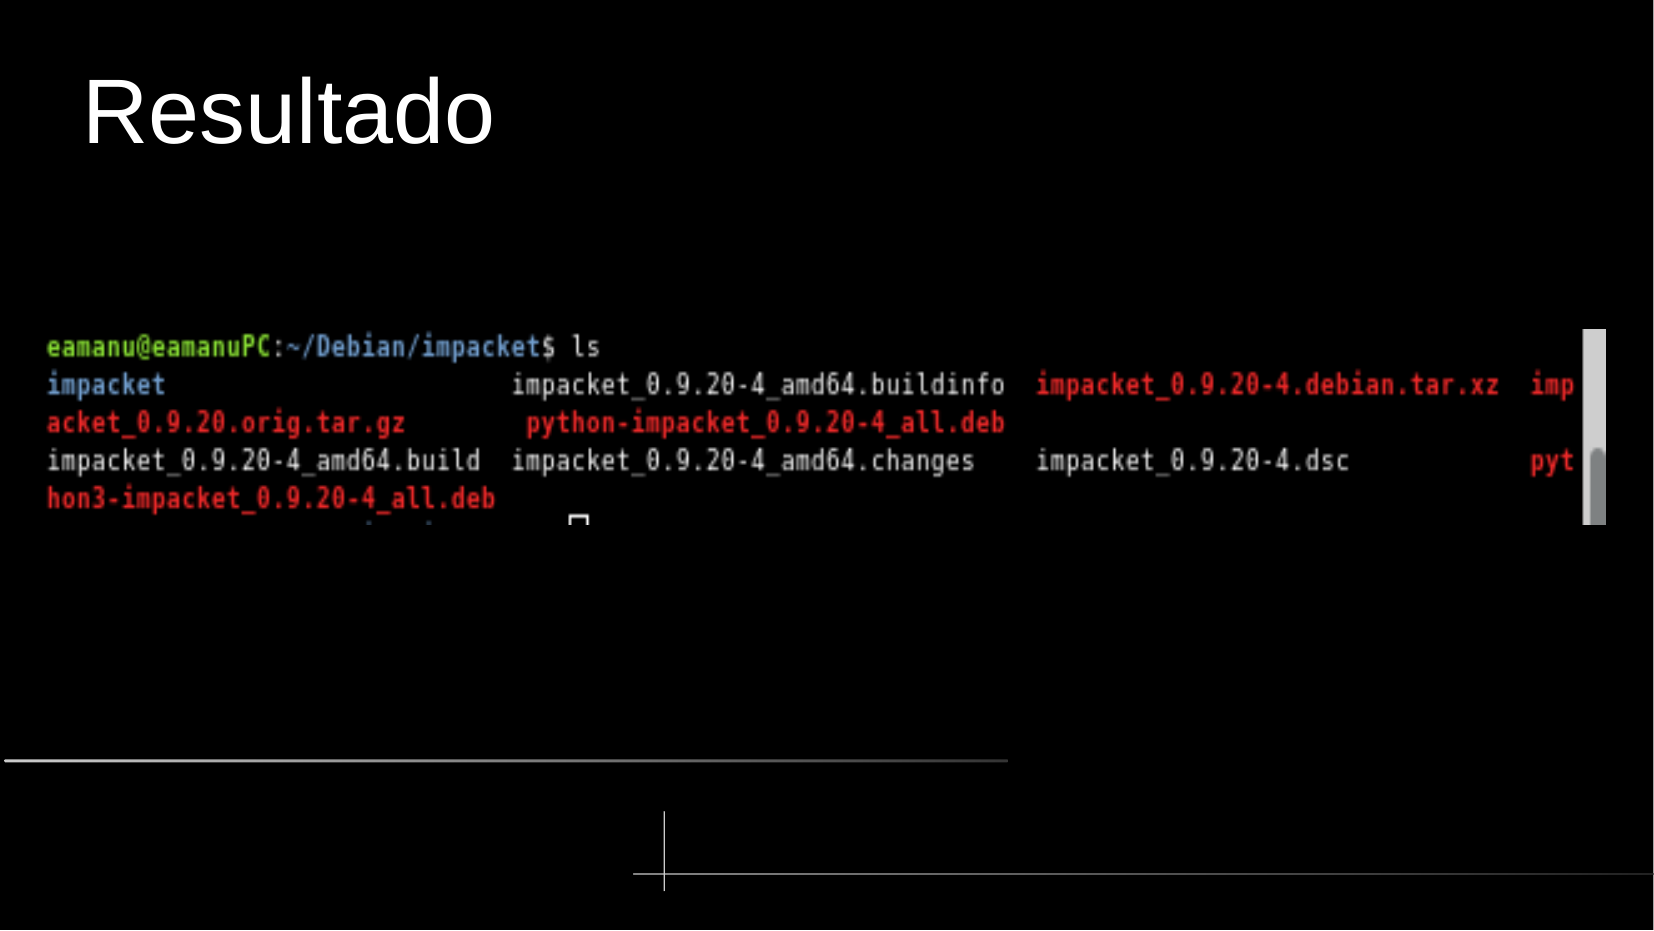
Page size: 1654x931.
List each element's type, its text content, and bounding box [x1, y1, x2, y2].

picture [45, 329, 1606, 526]
title Resultado [82, 35, 1235, 189]
